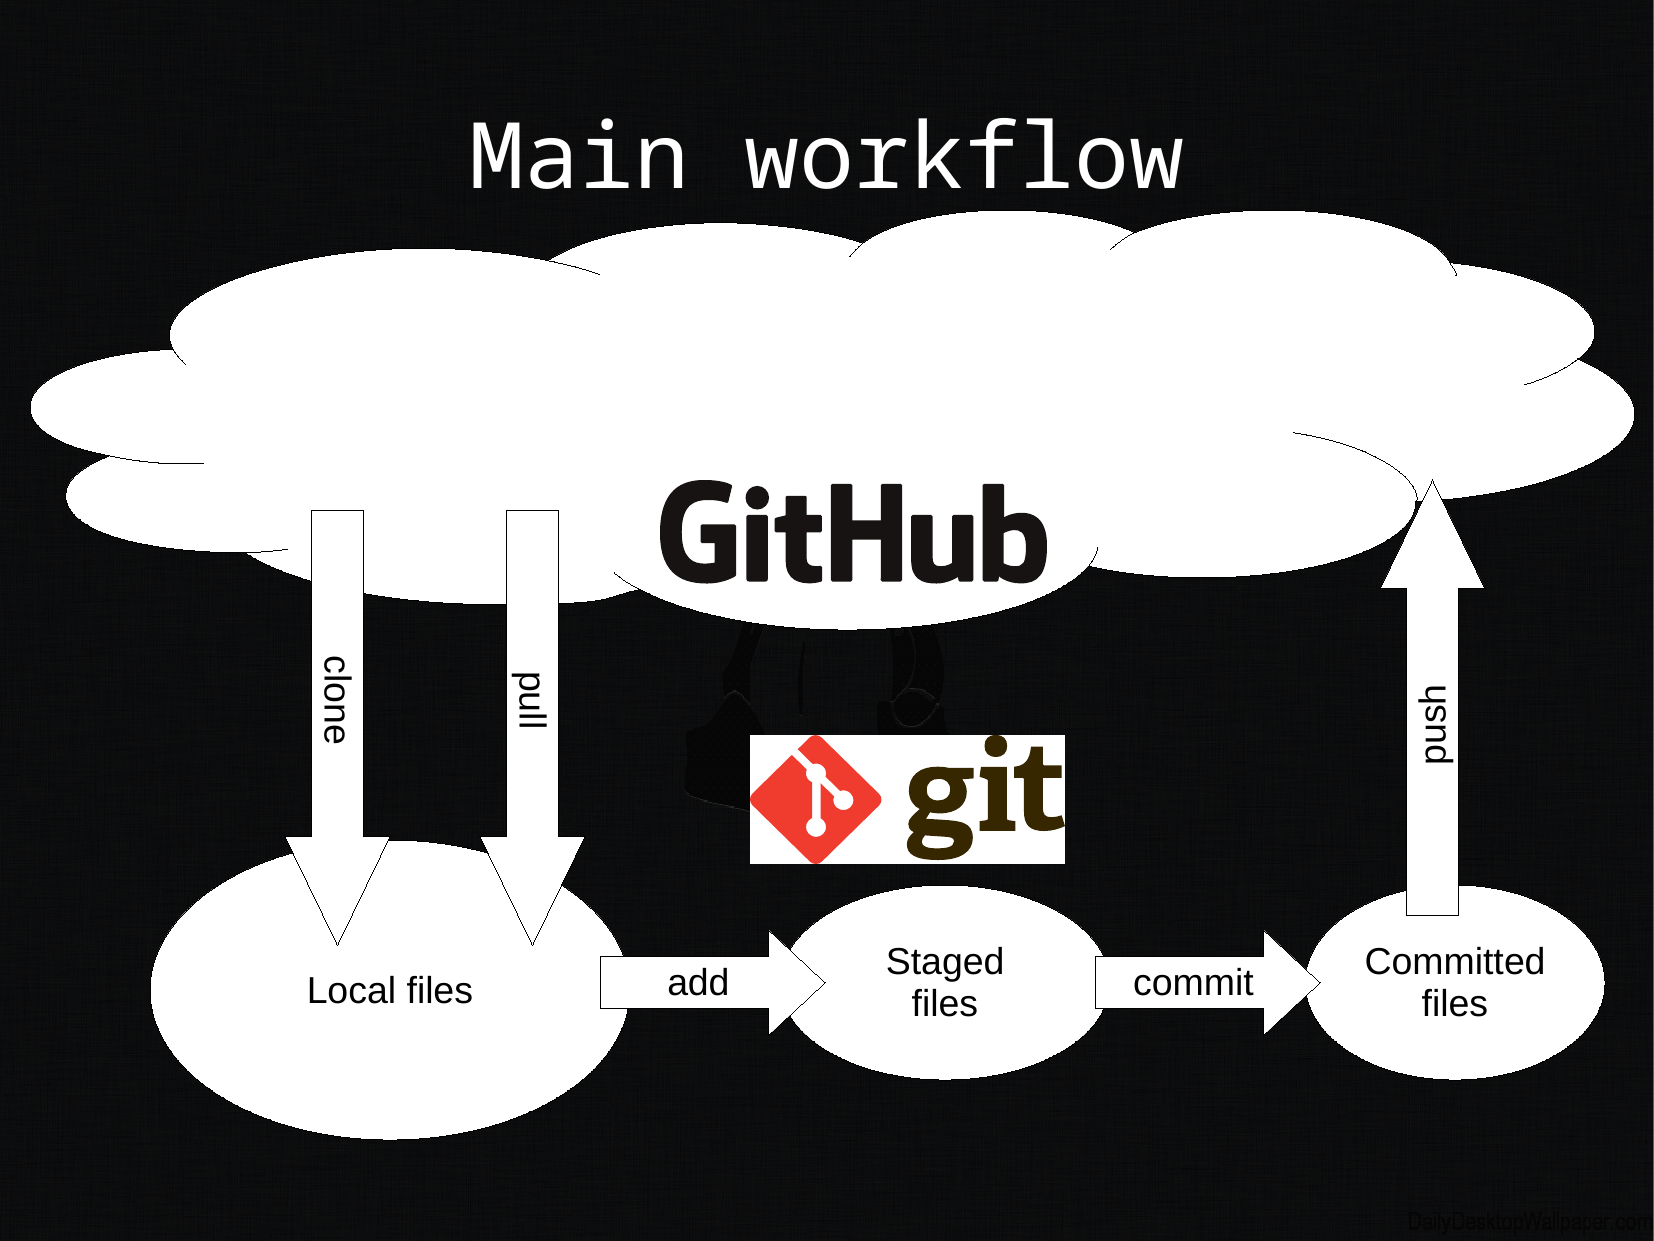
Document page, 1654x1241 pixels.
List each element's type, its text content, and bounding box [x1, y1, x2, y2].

text_box commit [1095, 930, 1321, 1036]
title Main workflow [82, 49, 1571, 257]
text_box clone [284, 510, 391, 946]
text_box [30, 210, 1636, 631]
text_box push [1380, 479, 1486, 916]
text_box pull [479, 510, 586, 946]
text_box Staged files [790, 885, 1104, 1081]
text_box add [600, 930, 826, 1036]
text_box Local files [150, 840, 629, 1141]
text_box Committed files [1306, 885, 1606, 1081]
picture [0, 0, 1654, 1241]
